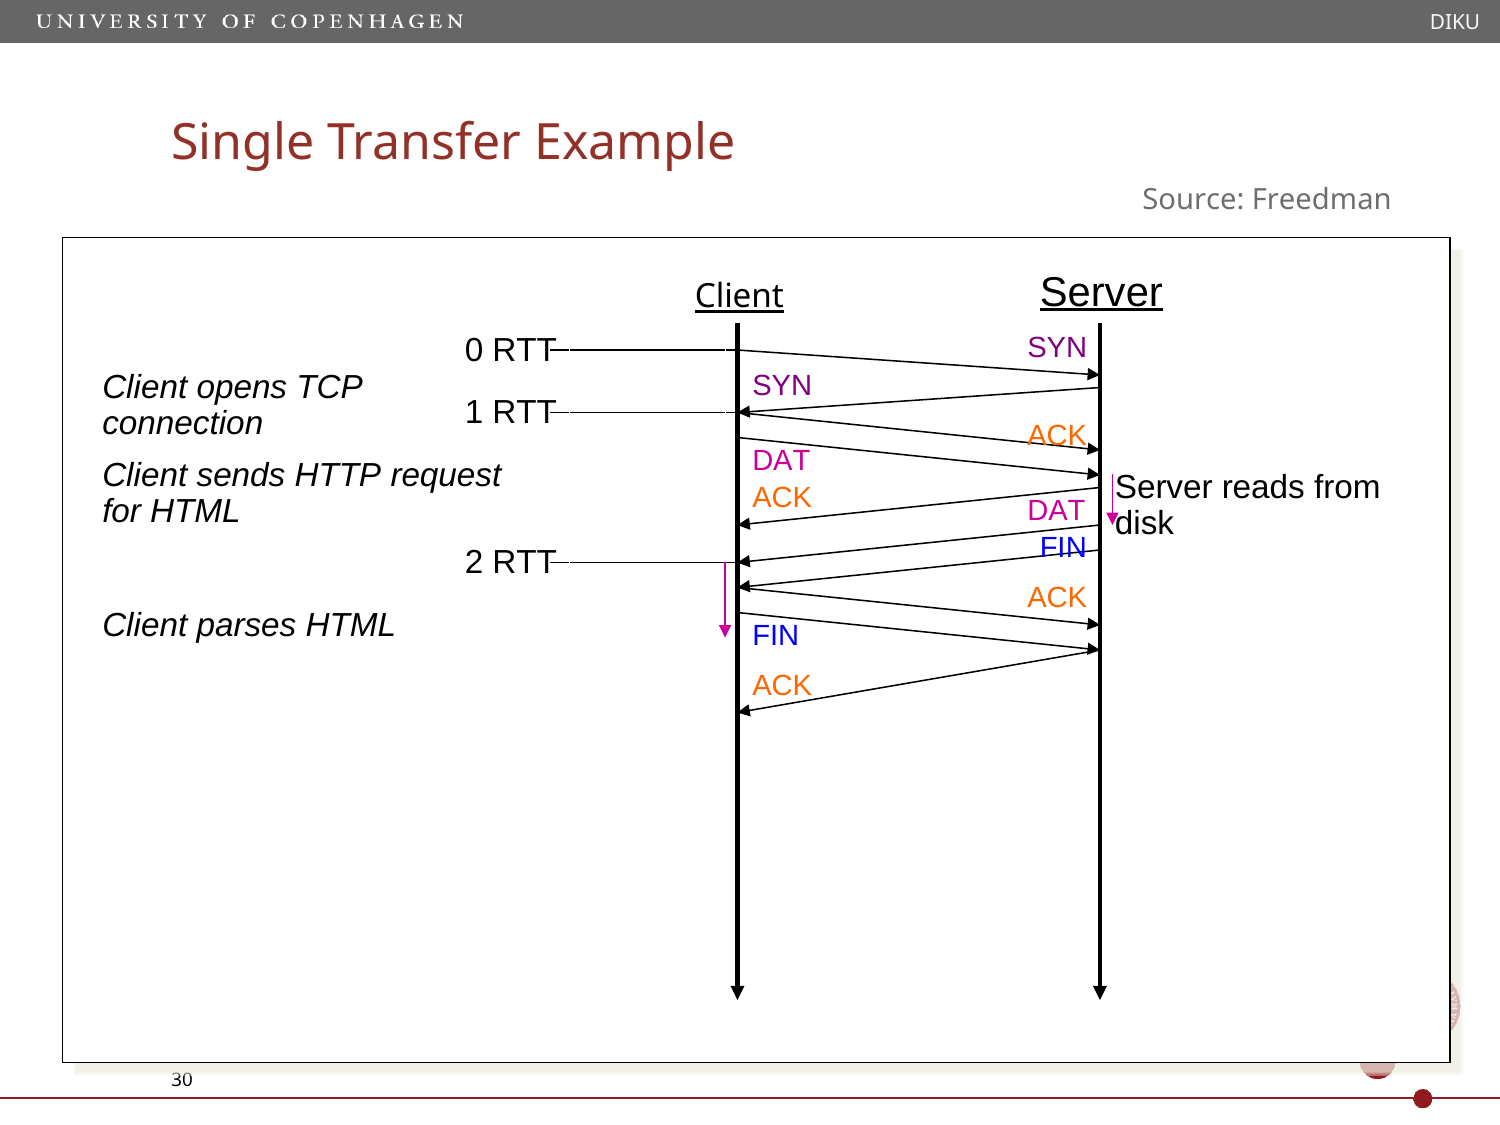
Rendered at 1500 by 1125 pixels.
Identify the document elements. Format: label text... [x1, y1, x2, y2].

title Single Transfer Example [171, 75, 1329, 171]
picture [0, 910, 1500, 1122]
text_box 1 RTT [450, 387, 613, 451]
text_box 2 RTT [450, 537, 613, 601]
text_box ACK [1012, 412, 1113, 463]
text_box Server [1024, 262, 1188, 325]
text_box Client parses HTML [87, 600, 538, 663]
text_box DIKU [469, 0, 1495, 43]
text_box SYN [737, 362, 838, 413]
text_box ACK [758, 490, 765, 499]
text_box ACK [797, 488, 805, 497]
text_box ACK [737, 662, 838, 713]
text_box FIN [737, 612, 838, 662]
text_box DAT [1012, 487, 1099, 538]
text_box DAT [737, 437, 838, 488]
text_box SYN [1012, 324, 1113, 375]
text_box ACK [1012, 575, 1113, 625]
text_box ACK [737, 488, 838, 525]
text_box Server reads from disk [1099, 462, 1438, 526]
text_box FIN [1024, 524, 1125, 575]
text_box <number> [171, 1067, 522, 1092]
text_box 0 RTT [450, 324, 613, 387]
text_box [62, 237, 1450, 1063]
text_box Client opens TCP connection [87, 362, 538, 425]
text_box Source: Freedman [1127, 172, 1447, 223]
text_box Client sends HTTP request for HTML [87, 450, 538, 513]
text_box Client [679, 266, 816, 322]
